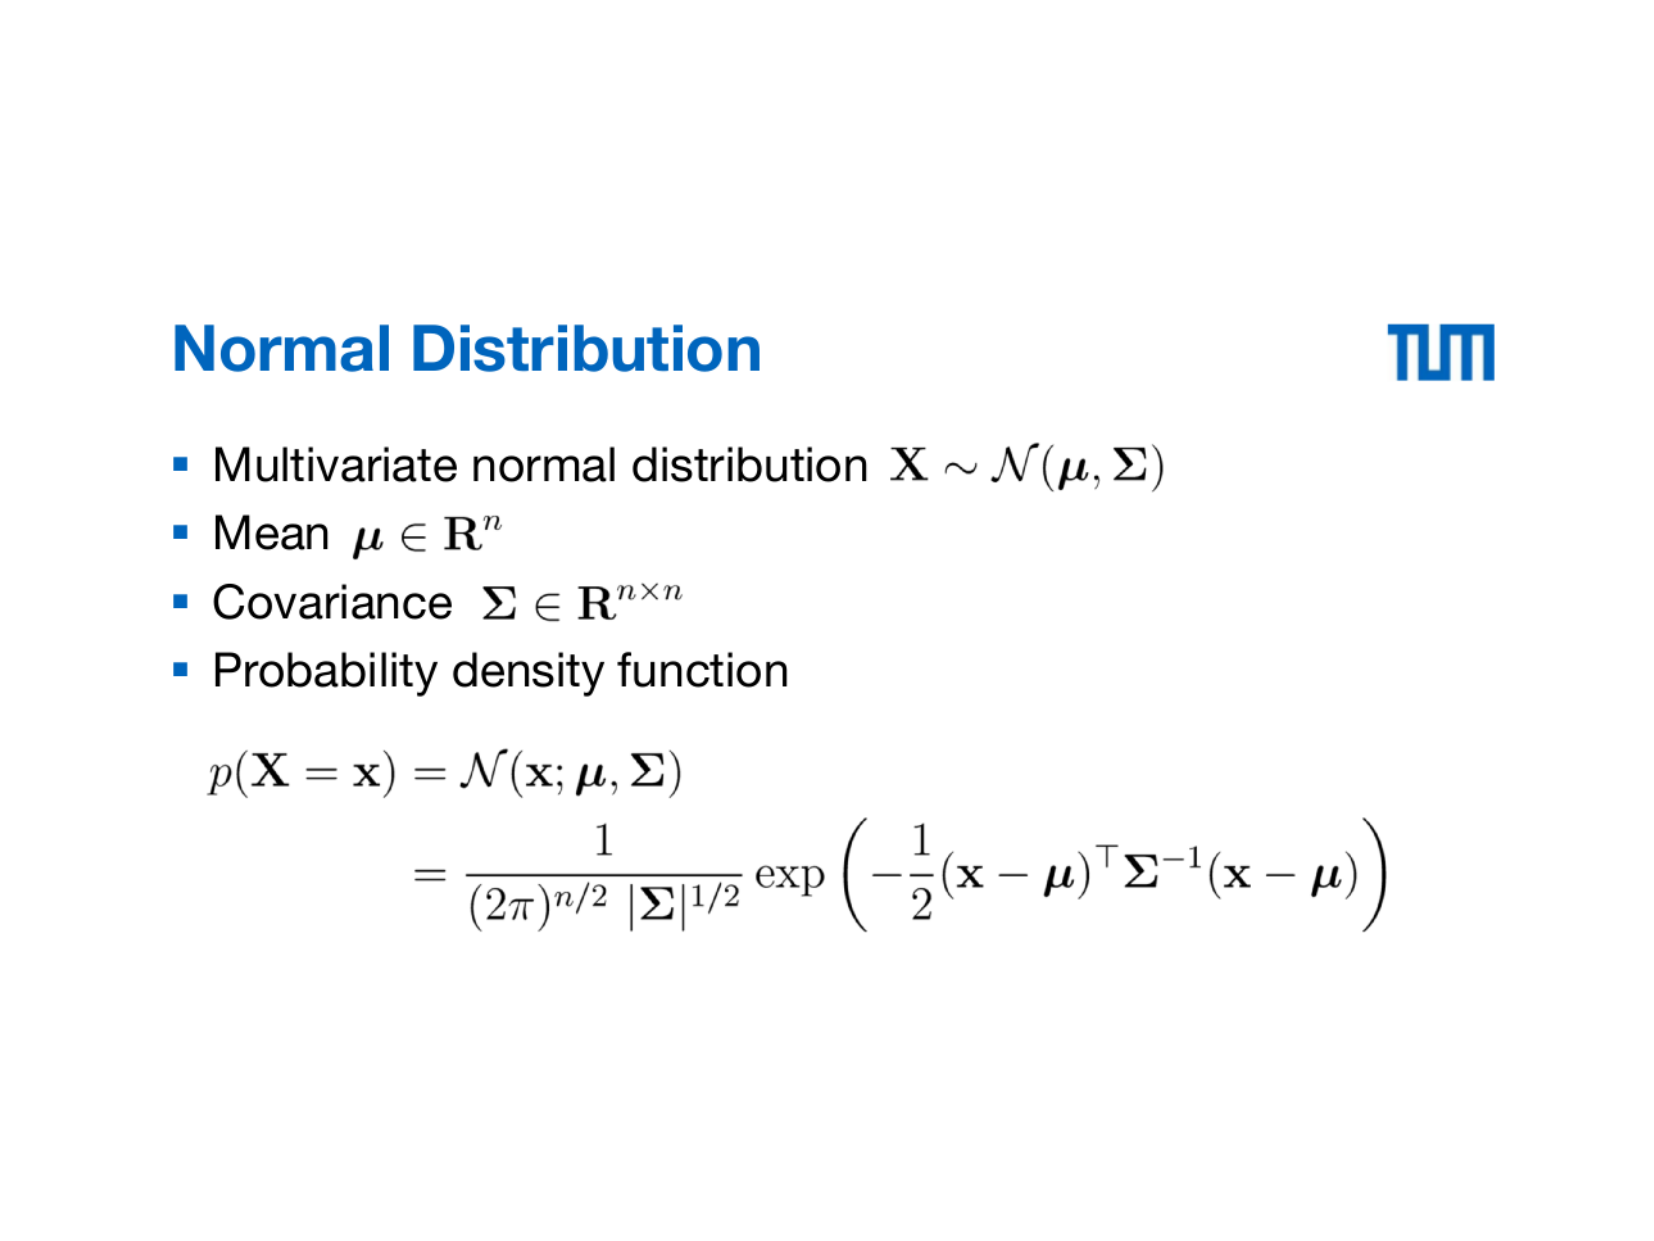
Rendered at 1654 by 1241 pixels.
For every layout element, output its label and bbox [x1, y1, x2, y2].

picture [126, 290, 1528, 1010]
